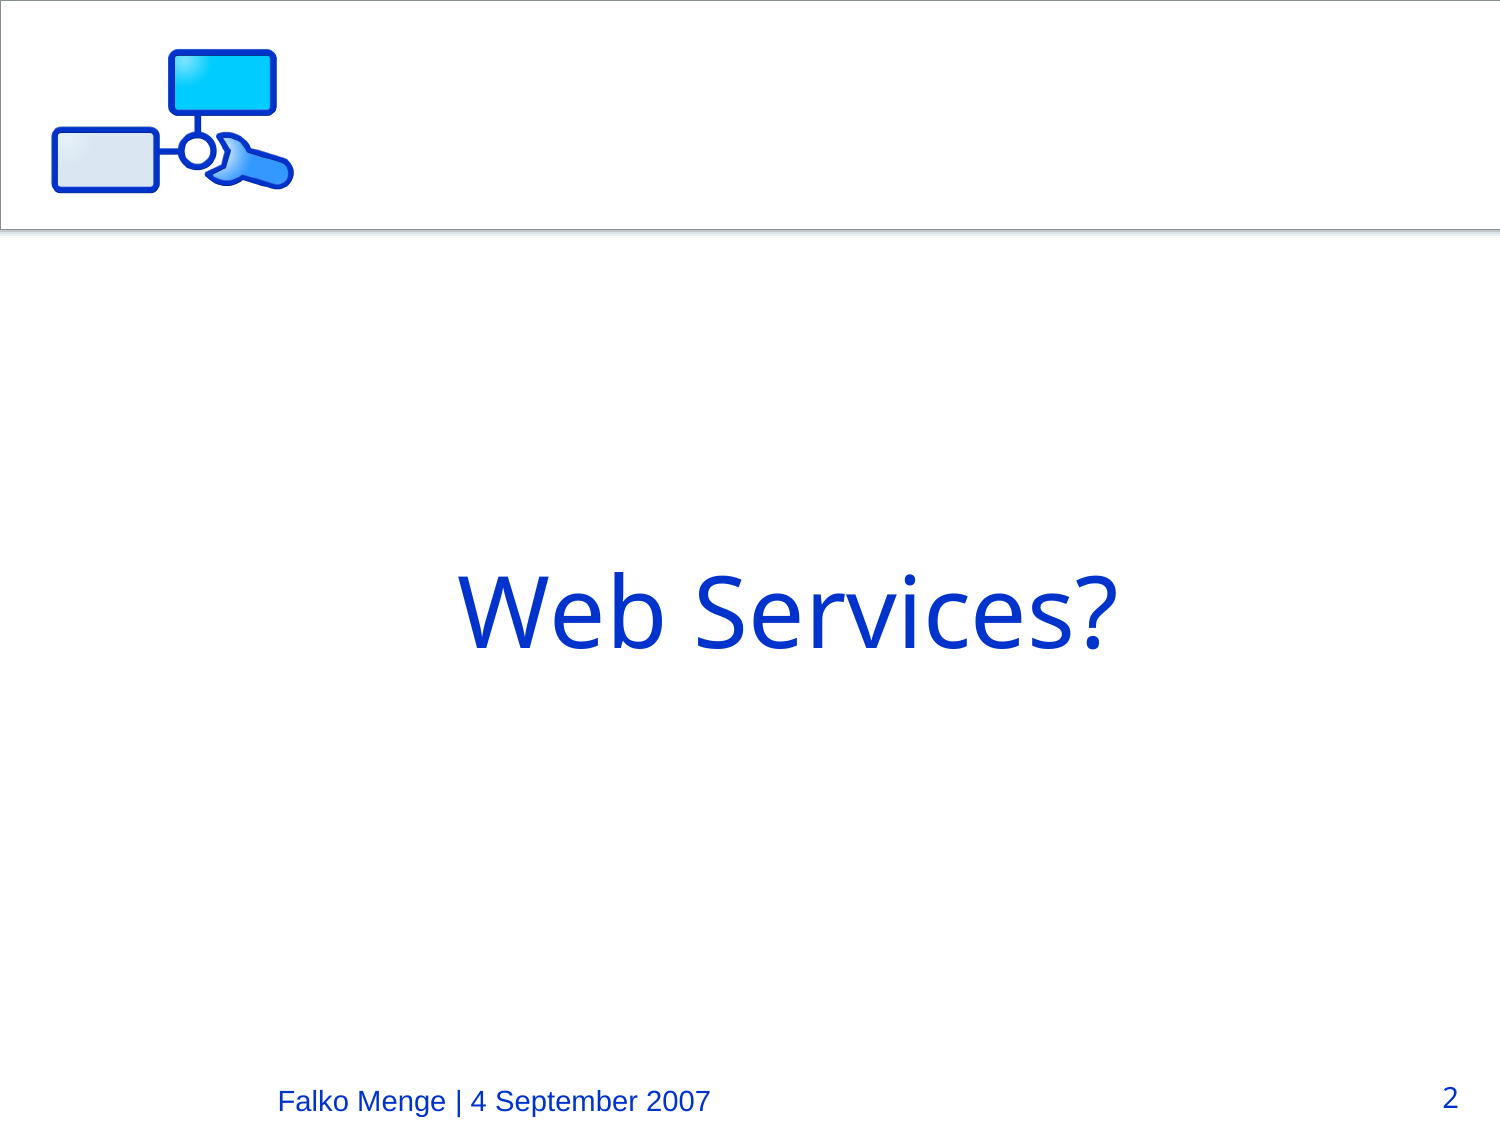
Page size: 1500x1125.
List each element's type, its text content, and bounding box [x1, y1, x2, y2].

picture [8, 19, 310, 224]
title Web Services? [301, 491, 1276, 679]
picture [0, 230, 1500, 236]
